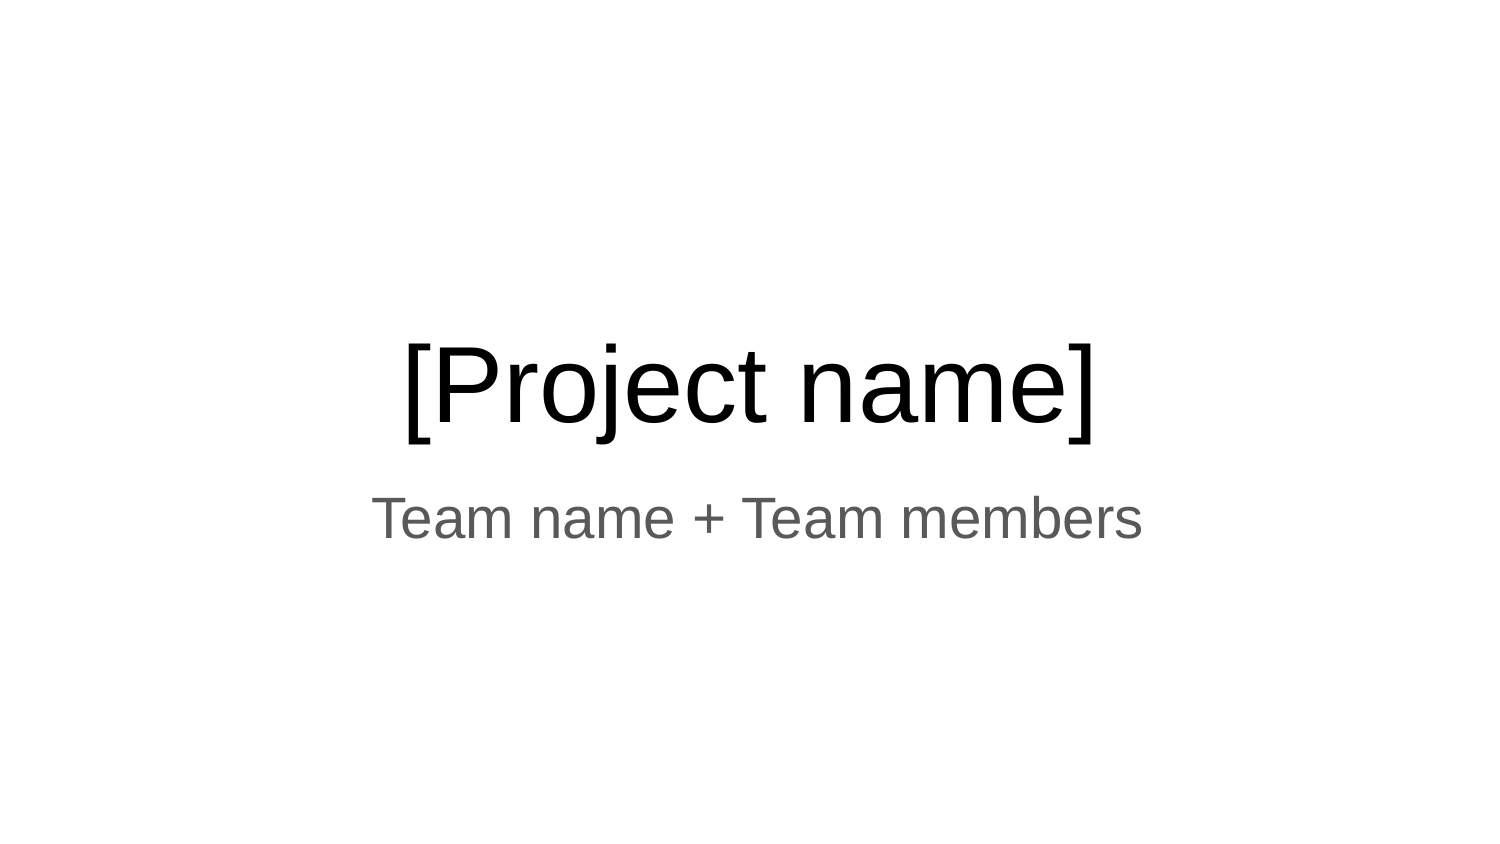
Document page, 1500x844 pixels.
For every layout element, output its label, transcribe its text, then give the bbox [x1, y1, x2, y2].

subtitle Team name + Team members [51, 464, 1449, 595]
title [Project name] [51, 122, 1449, 459]
